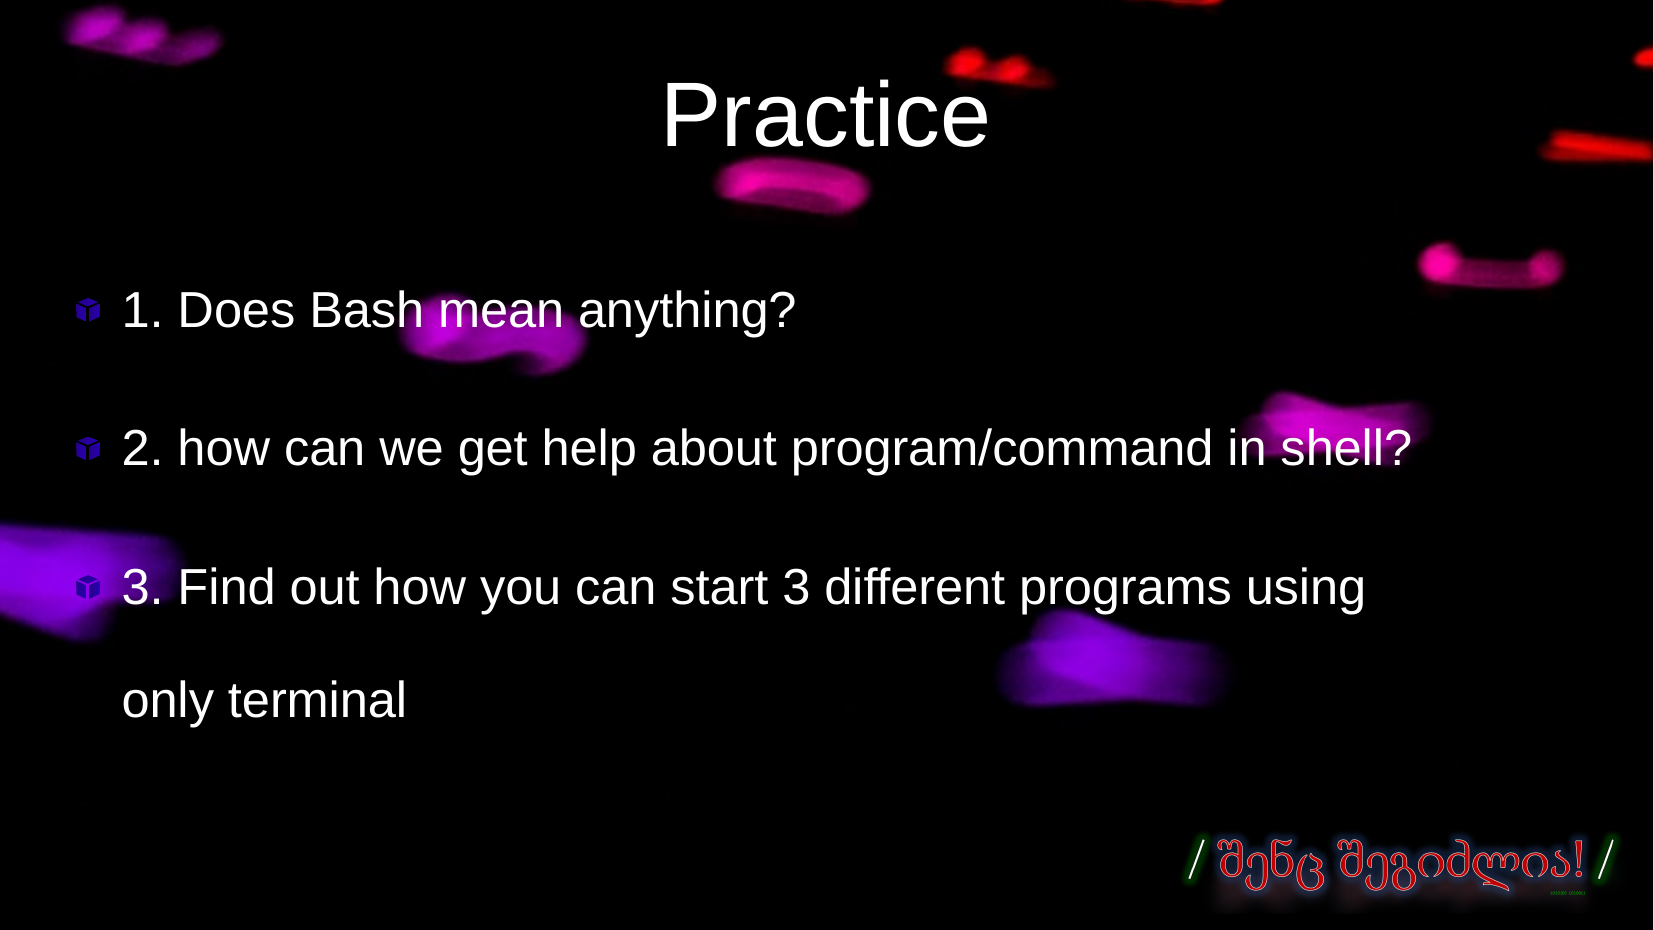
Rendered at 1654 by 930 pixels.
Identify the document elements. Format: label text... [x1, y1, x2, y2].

list 1. Does Bash mean anything? 2. how can we get help about program/command in shell? 3. Find out how you can start 3 different programs using only terminal [60, 225, 1456, 765]
picture [0, 0, 1654, 930]
title Practice [82, 37, 1571, 193]
